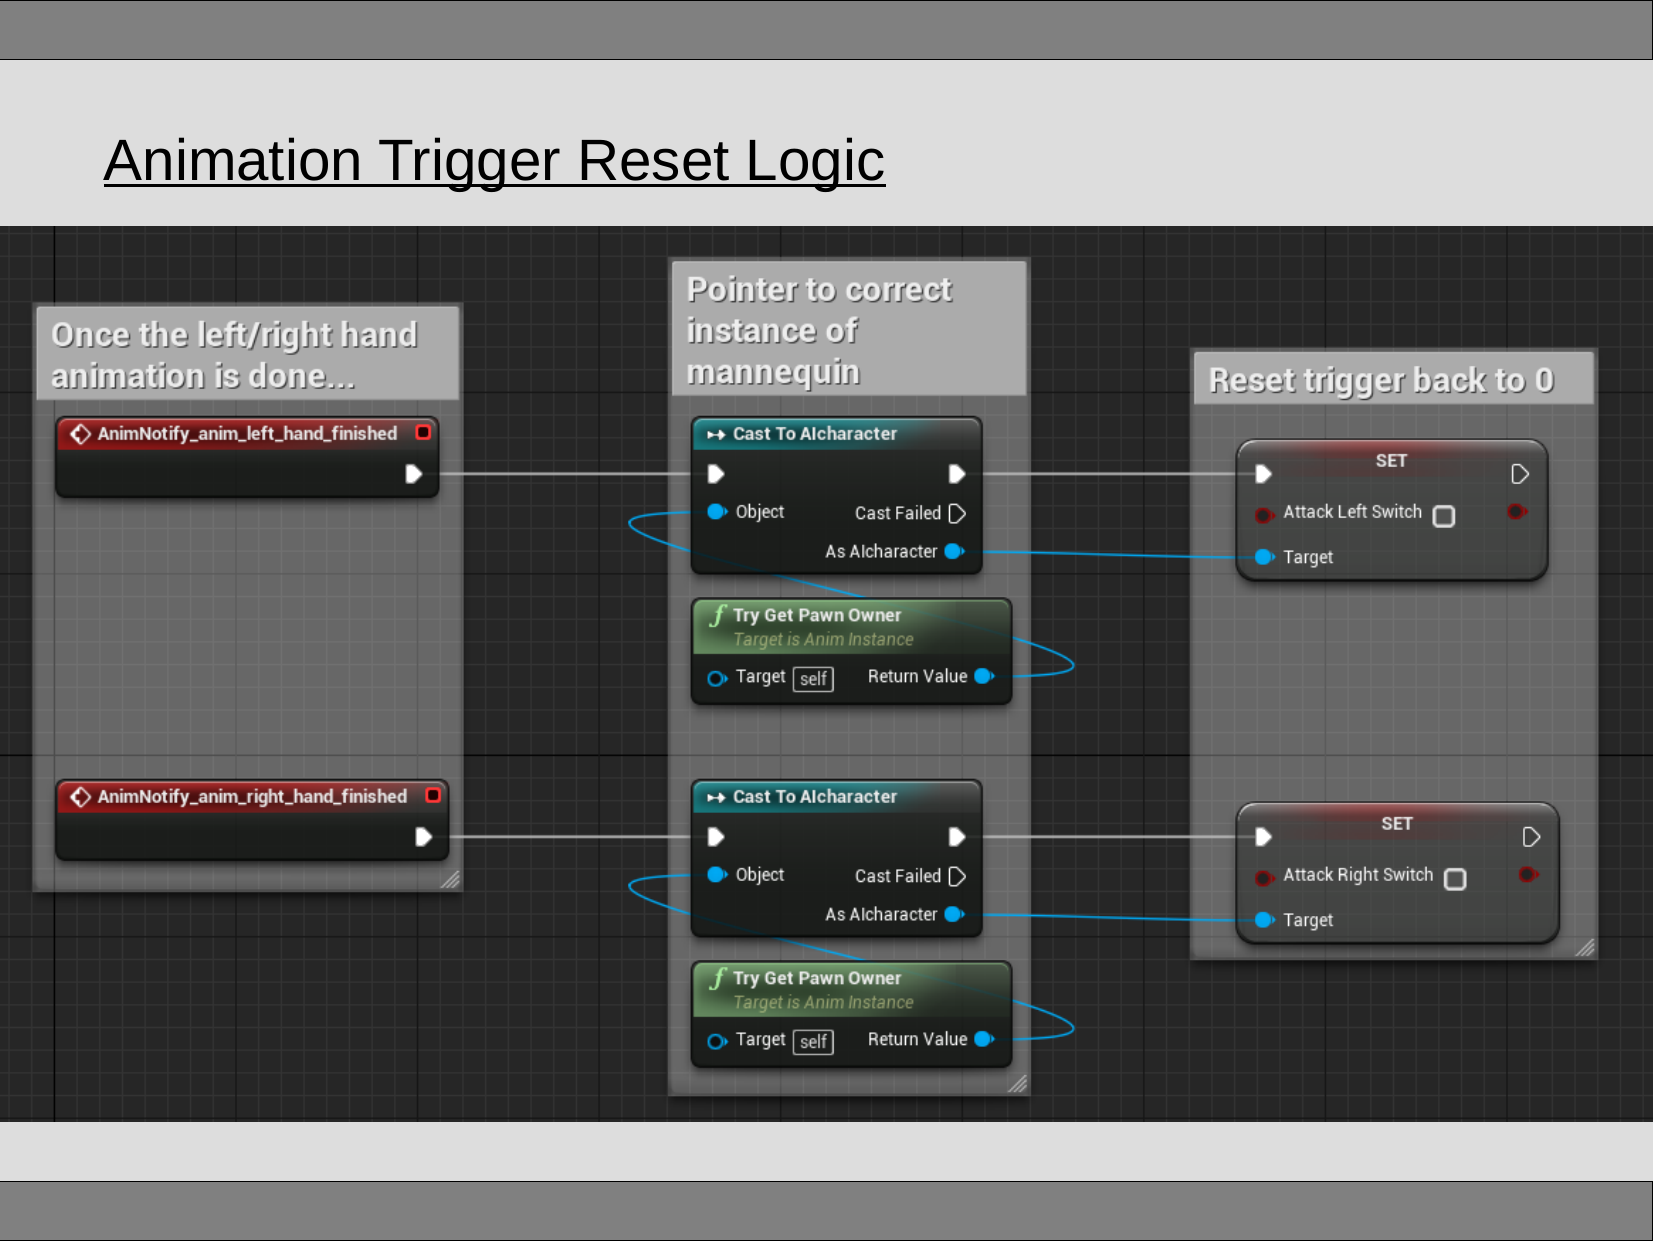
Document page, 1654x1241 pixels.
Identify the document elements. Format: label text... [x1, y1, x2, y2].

picture [0, 226, 1653, 1123]
text_box [0, 1181, 1653, 1241]
text_box [0, 0, 1653, 60]
text_box Animation Trigger Reset Logic [89, 120, 945, 207]
